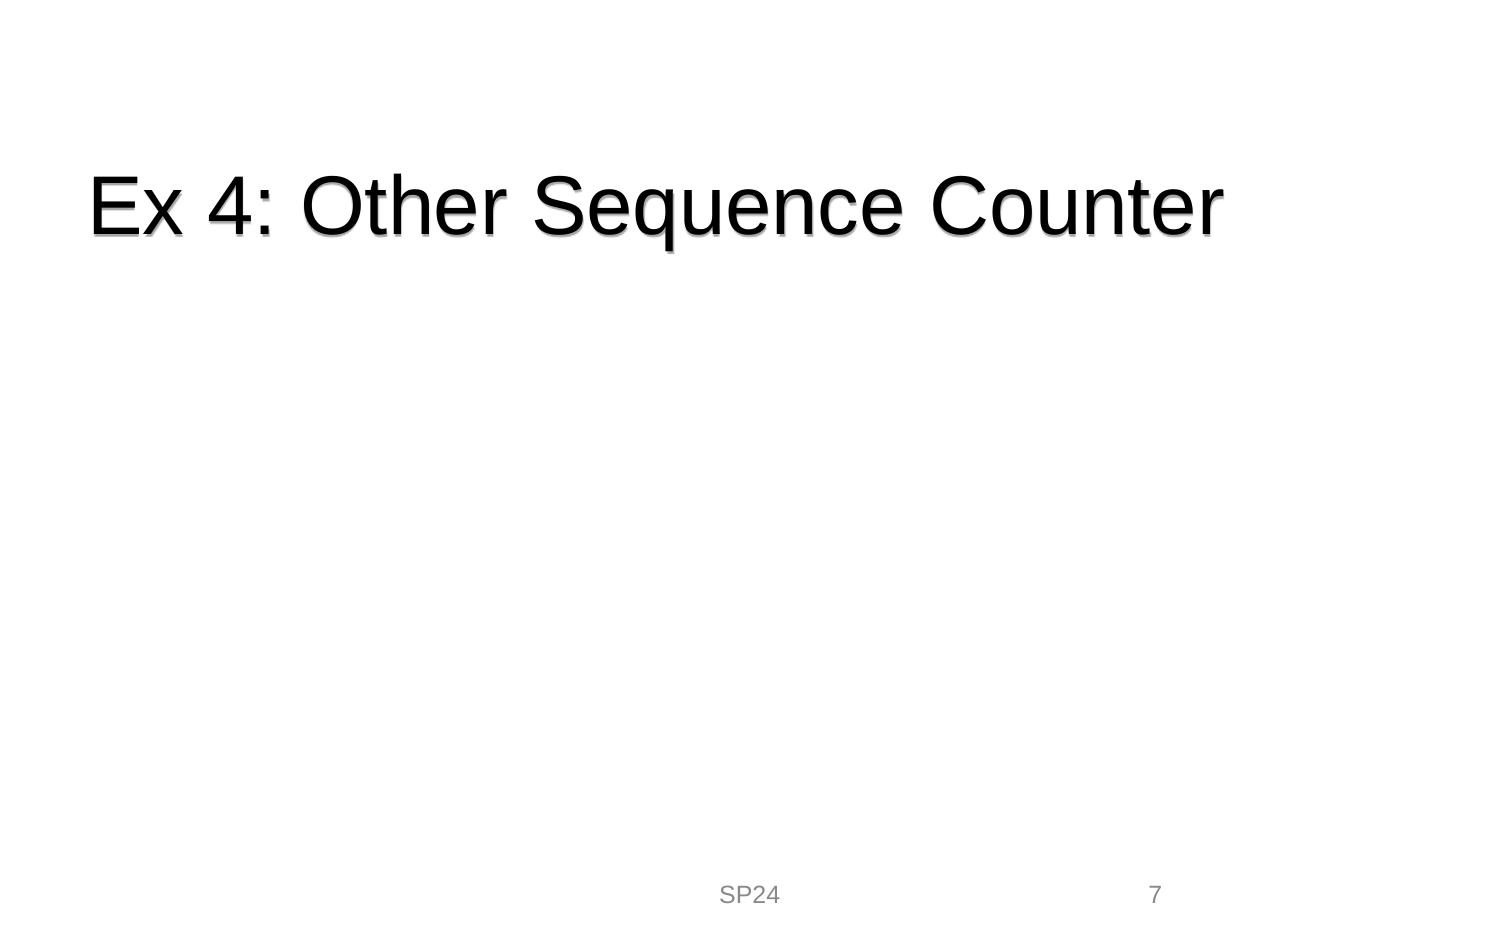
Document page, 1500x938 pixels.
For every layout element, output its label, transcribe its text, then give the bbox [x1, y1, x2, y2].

title Ex 4: Other Sequence Counter [72, 143, 1434, 251]
slide_number 7 [1133, 868, 1471, 919]
footer SP24 [496, 868, 1004, 919]
